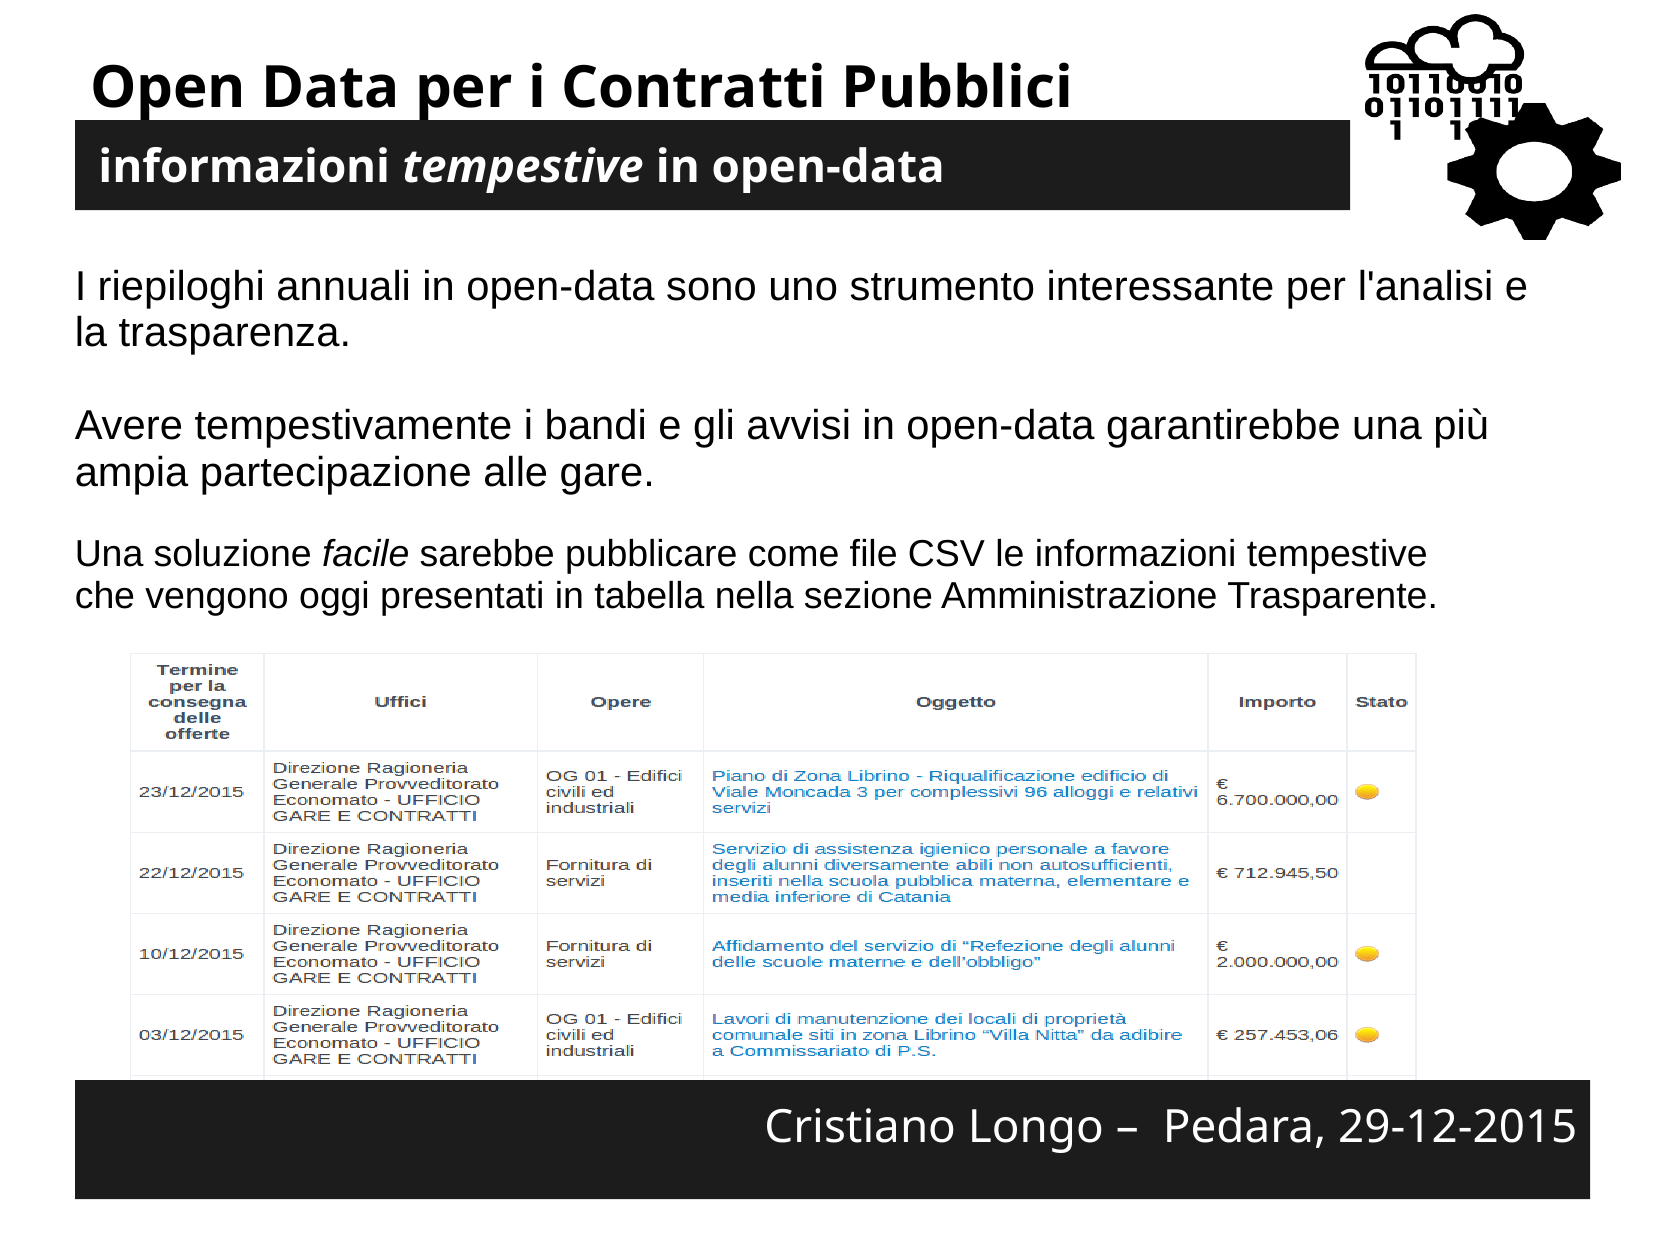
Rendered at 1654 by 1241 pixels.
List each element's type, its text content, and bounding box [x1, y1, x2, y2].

list Open Data per i Contratti Pubblici [75, 45, 1325, 120]
text_box I riepiloghi annuali in open-data sono uno strumento interessante per l'analisi e la trasparenza. Avere tempestivamente i bandi e gli avvisi in open-data garantirebbe una più ampia partecipazione alle gare. [60, 255, 1546, 505]
list Cristiano Longo – Pedara, 29-12-2015 [75, 1080, 1591, 1200]
picture [120, 644, 1426, 1081]
list informazioni tempestive in open-data [75, 120, 1351, 211]
picture [1365, 14, 1621, 241]
text_box Una soluzione facile sarebbe pubblicare come file CSV le informazioni tempestive che vengono oggi presentati in tabella nella sezione Amministrazione Trasparente. [60, 525, 1475, 624]
